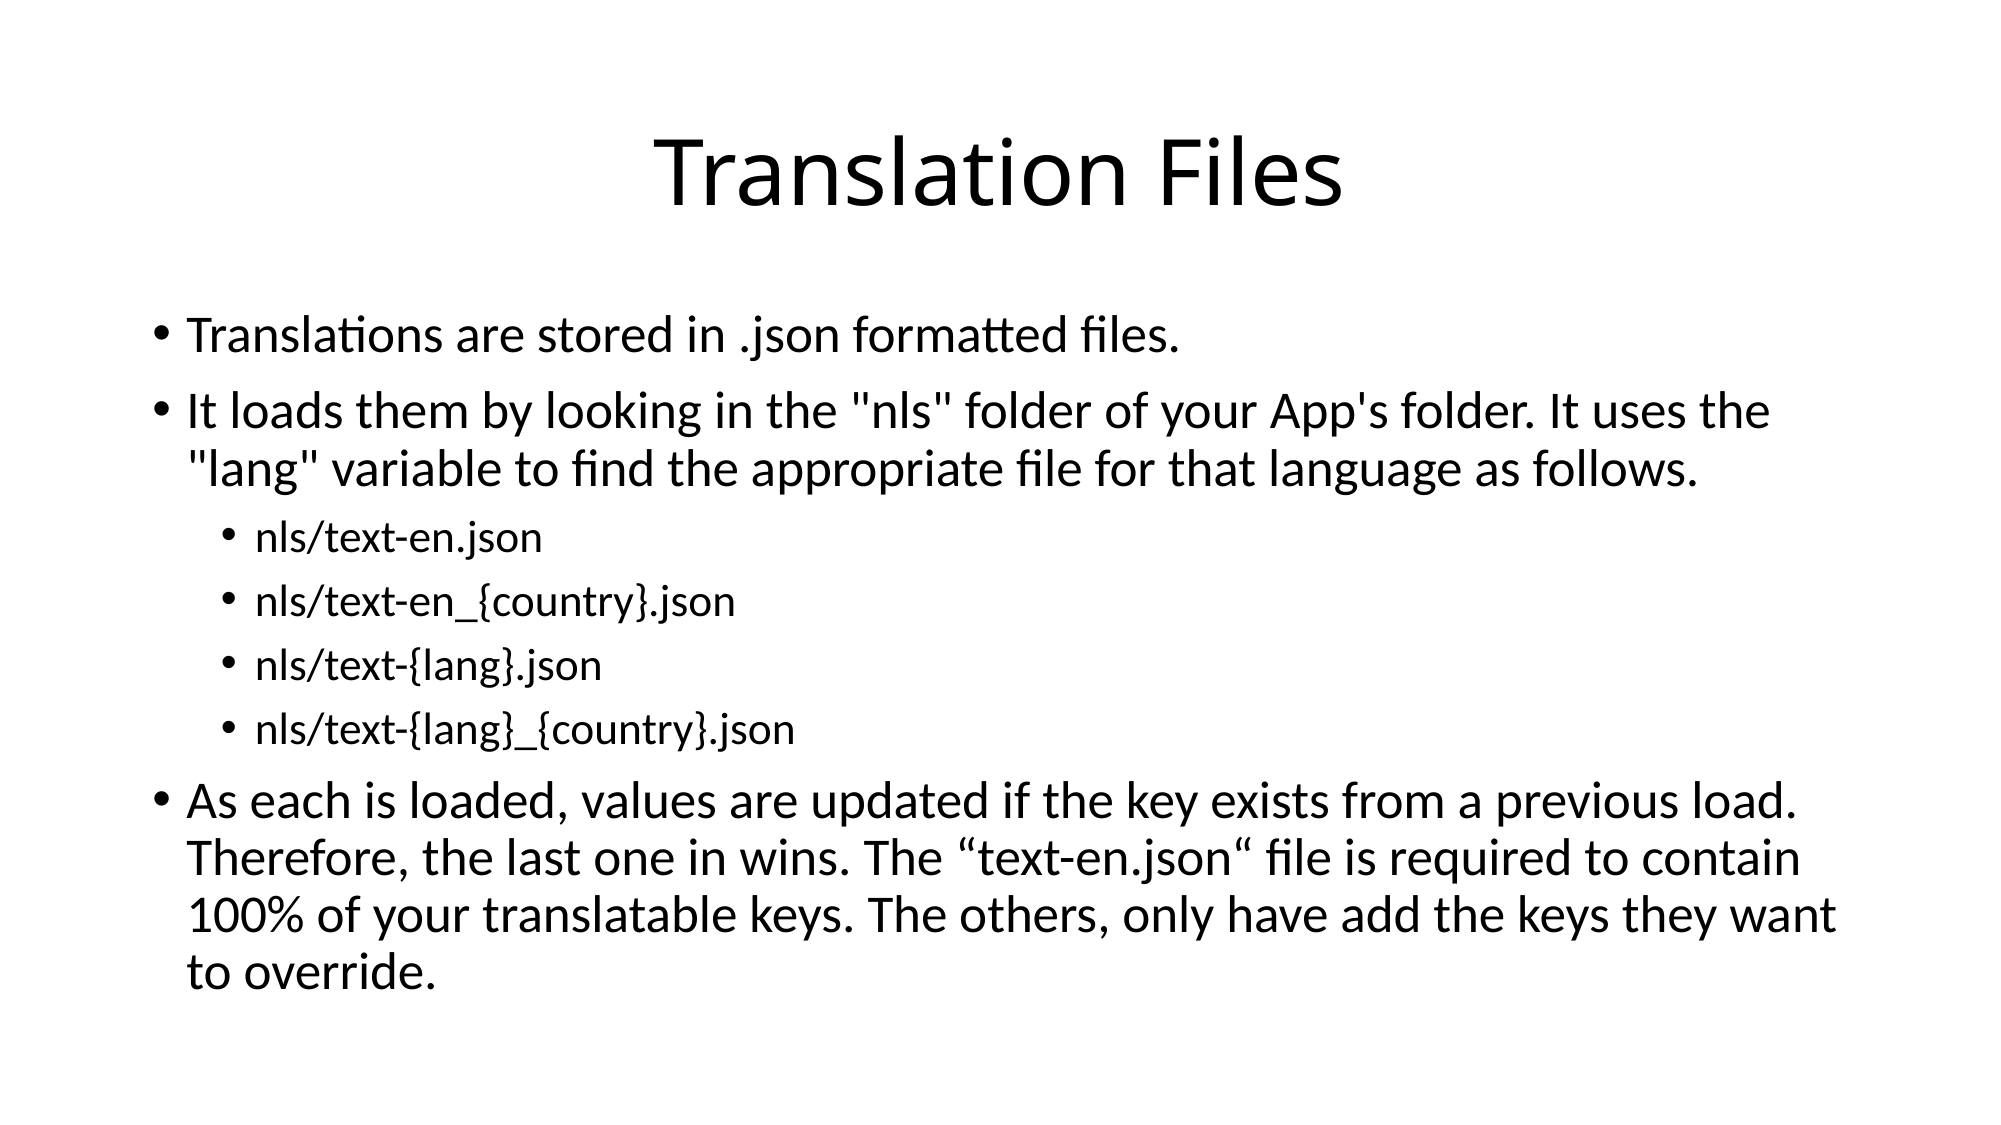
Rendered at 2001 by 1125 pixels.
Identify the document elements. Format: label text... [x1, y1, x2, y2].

title Translation Files [137, 59, 1863, 278]
list Translations are stored in .json formatted files. It loads them by looking in the "nls" folder of your App's folder. It uses the "lang" variable to find the appropriate file for that language as follows. nls/text-en.json nls/text-en_{country}.json nls/text-{lang}.json nls/text-{lang}_{country}.json As each is loaded, values are updated if the key exists from a previous load. Therefore, the last one in wins. The “text-en.json“ file is required to contain 100% of your translatable keys. The others, only have add the keys they want to override. [137, 299, 1863, 1014]
